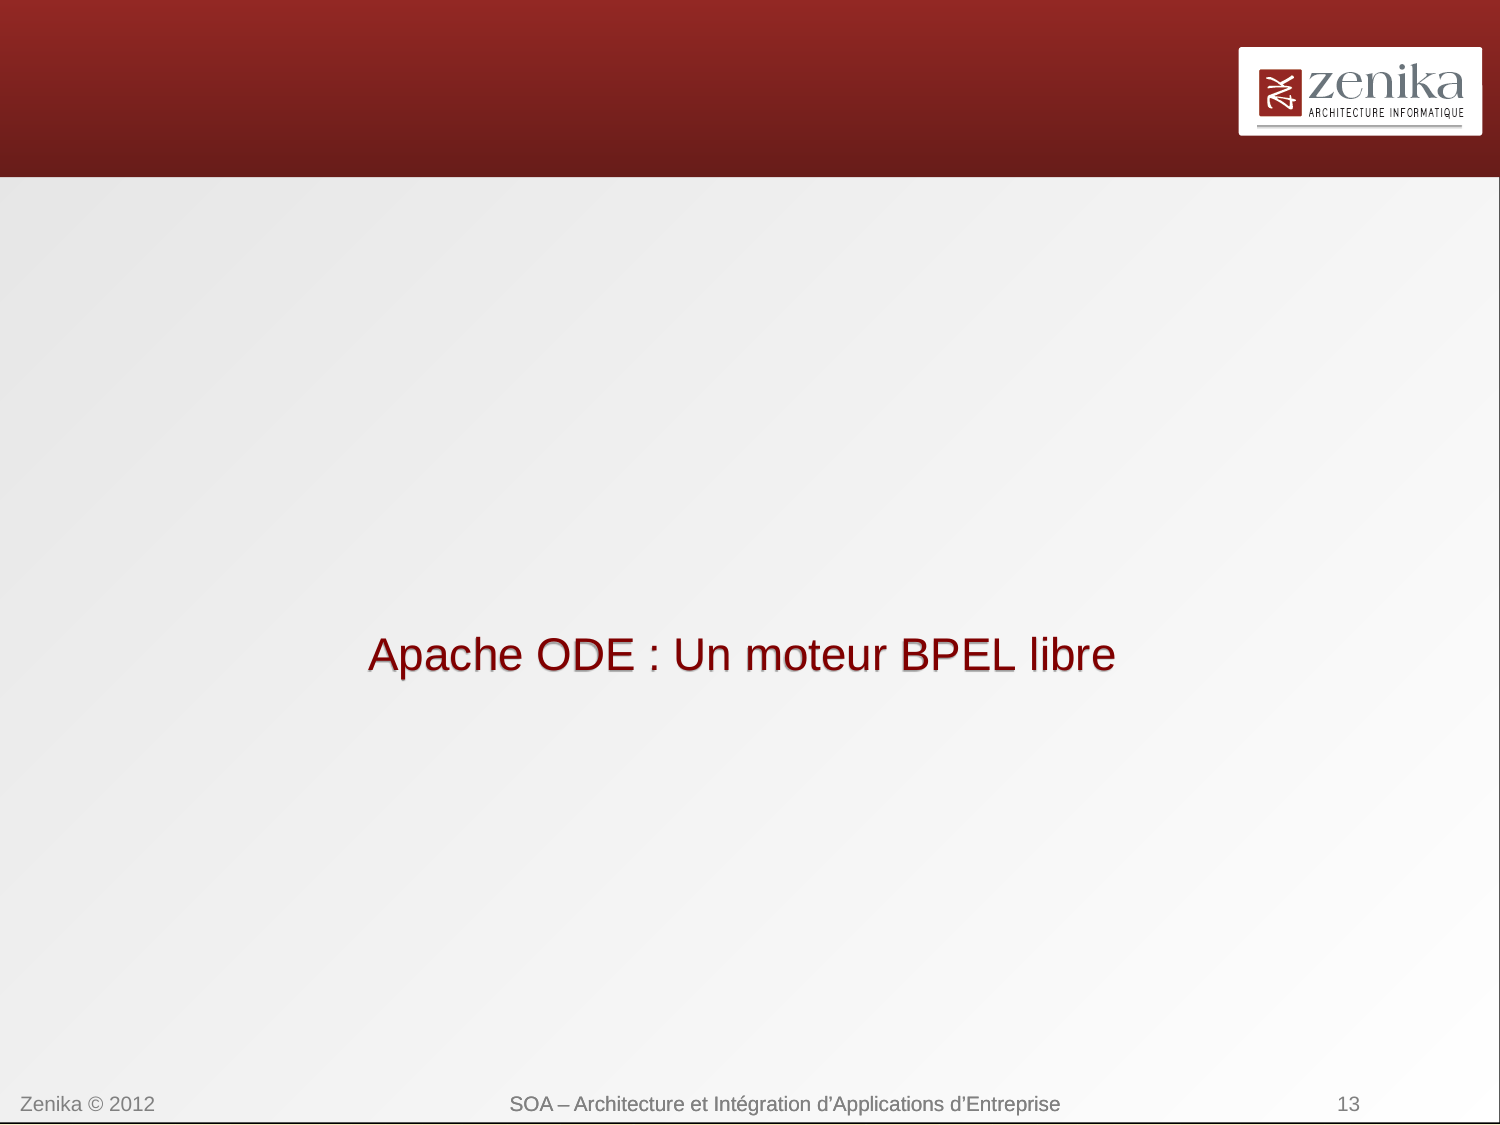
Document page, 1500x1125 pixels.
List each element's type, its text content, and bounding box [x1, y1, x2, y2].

list Apache ODE : Un moteur BPEL libre [50, 597, 1435, 705]
text_box SOA – Architecture et Intégration d’Applications d’Entreprise [443, 1084, 1128, 1106]
